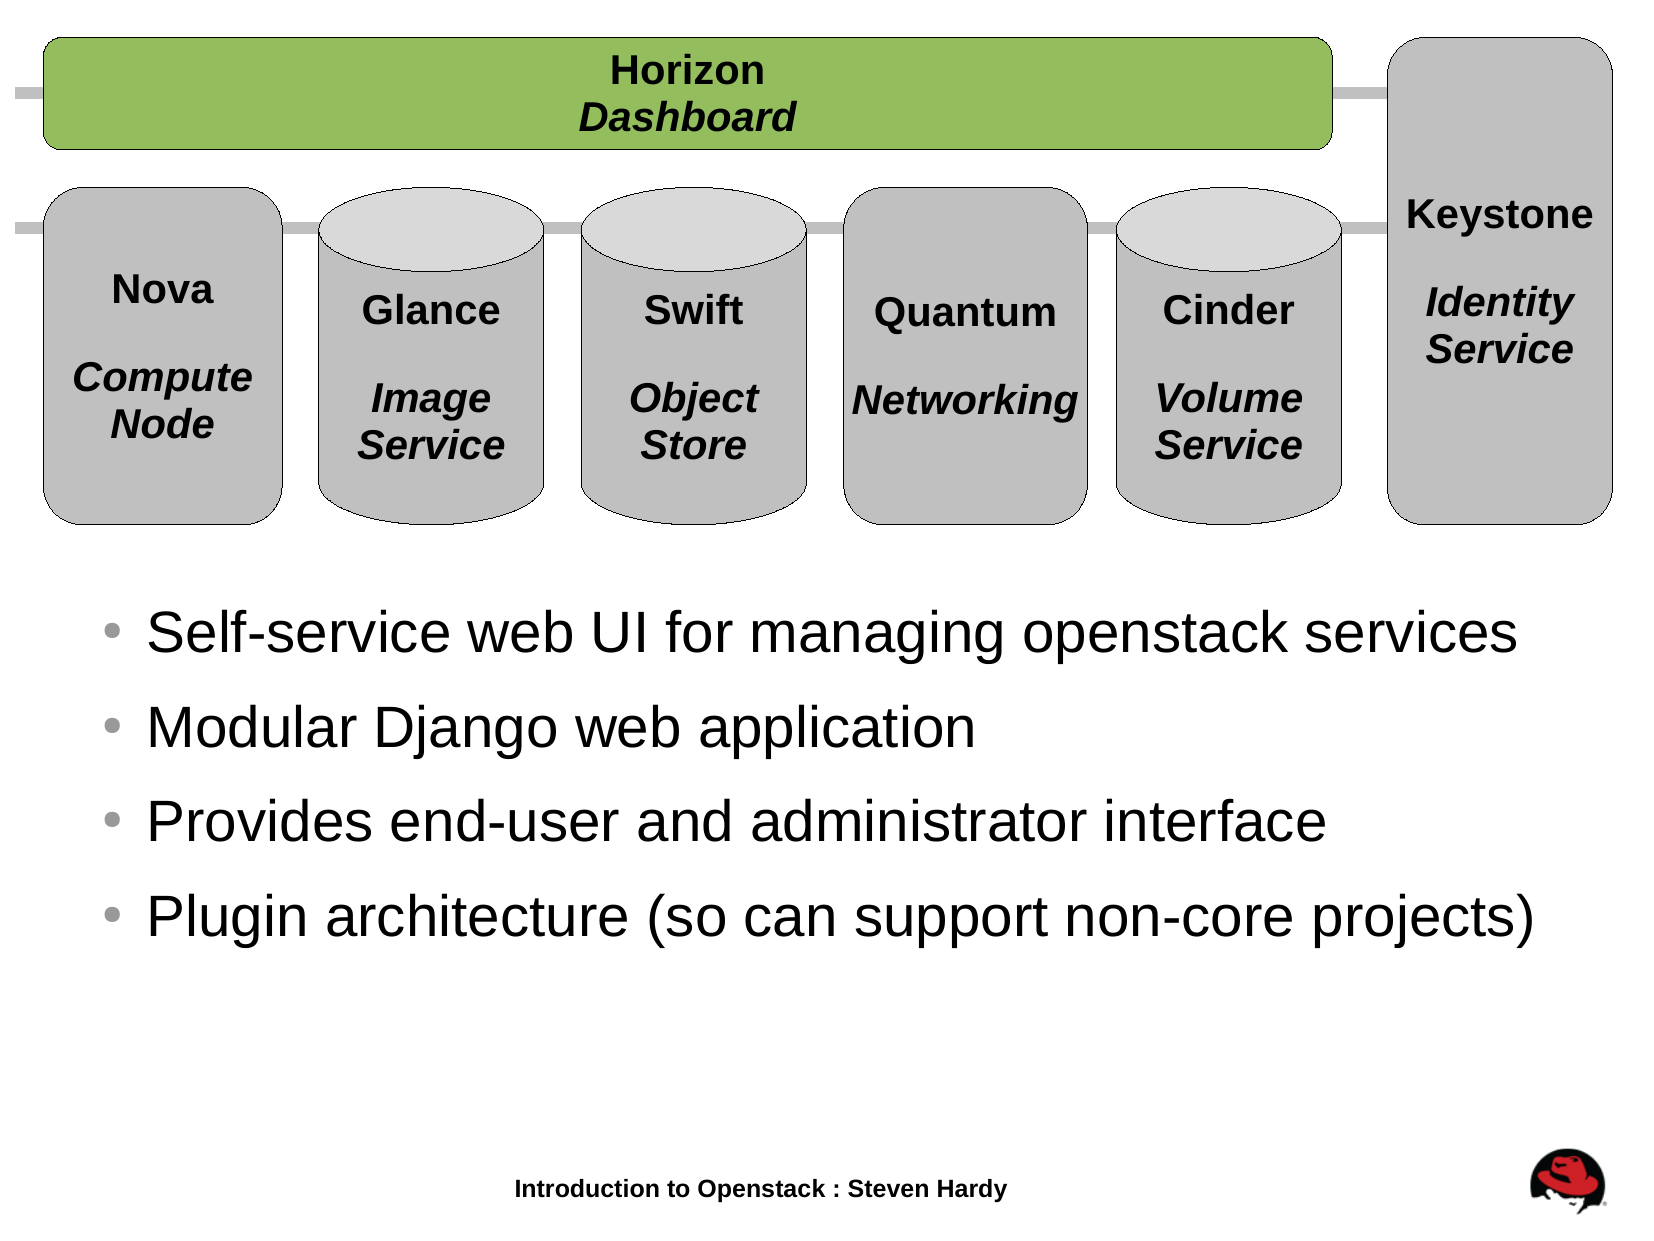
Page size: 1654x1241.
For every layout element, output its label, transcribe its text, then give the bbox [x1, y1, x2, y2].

list Self-service web UI for managing openstack services Modular Django web application Provides end-user and administrator interface Plugin architecture (so can support non-core projects) [86, 600, 1576, 1044]
picture [1529, 1146, 1613, 1224]
text_box Cinder Volume Service [1116, 233, 1342, 525]
text_box Swift Object Store [581, 232, 807, 525]
text_box Quantum Networking [843, 187, 1088, 525]
text_box Horizon Dashboard [43, 37, 1333, 150]
text_box Glance Image Service [318, 232, 544, 525]
text_box Nova Compute Node [43, 187, 283, 525]
text_box Keystone Identity Service [1387, 37, 1613, 525]
